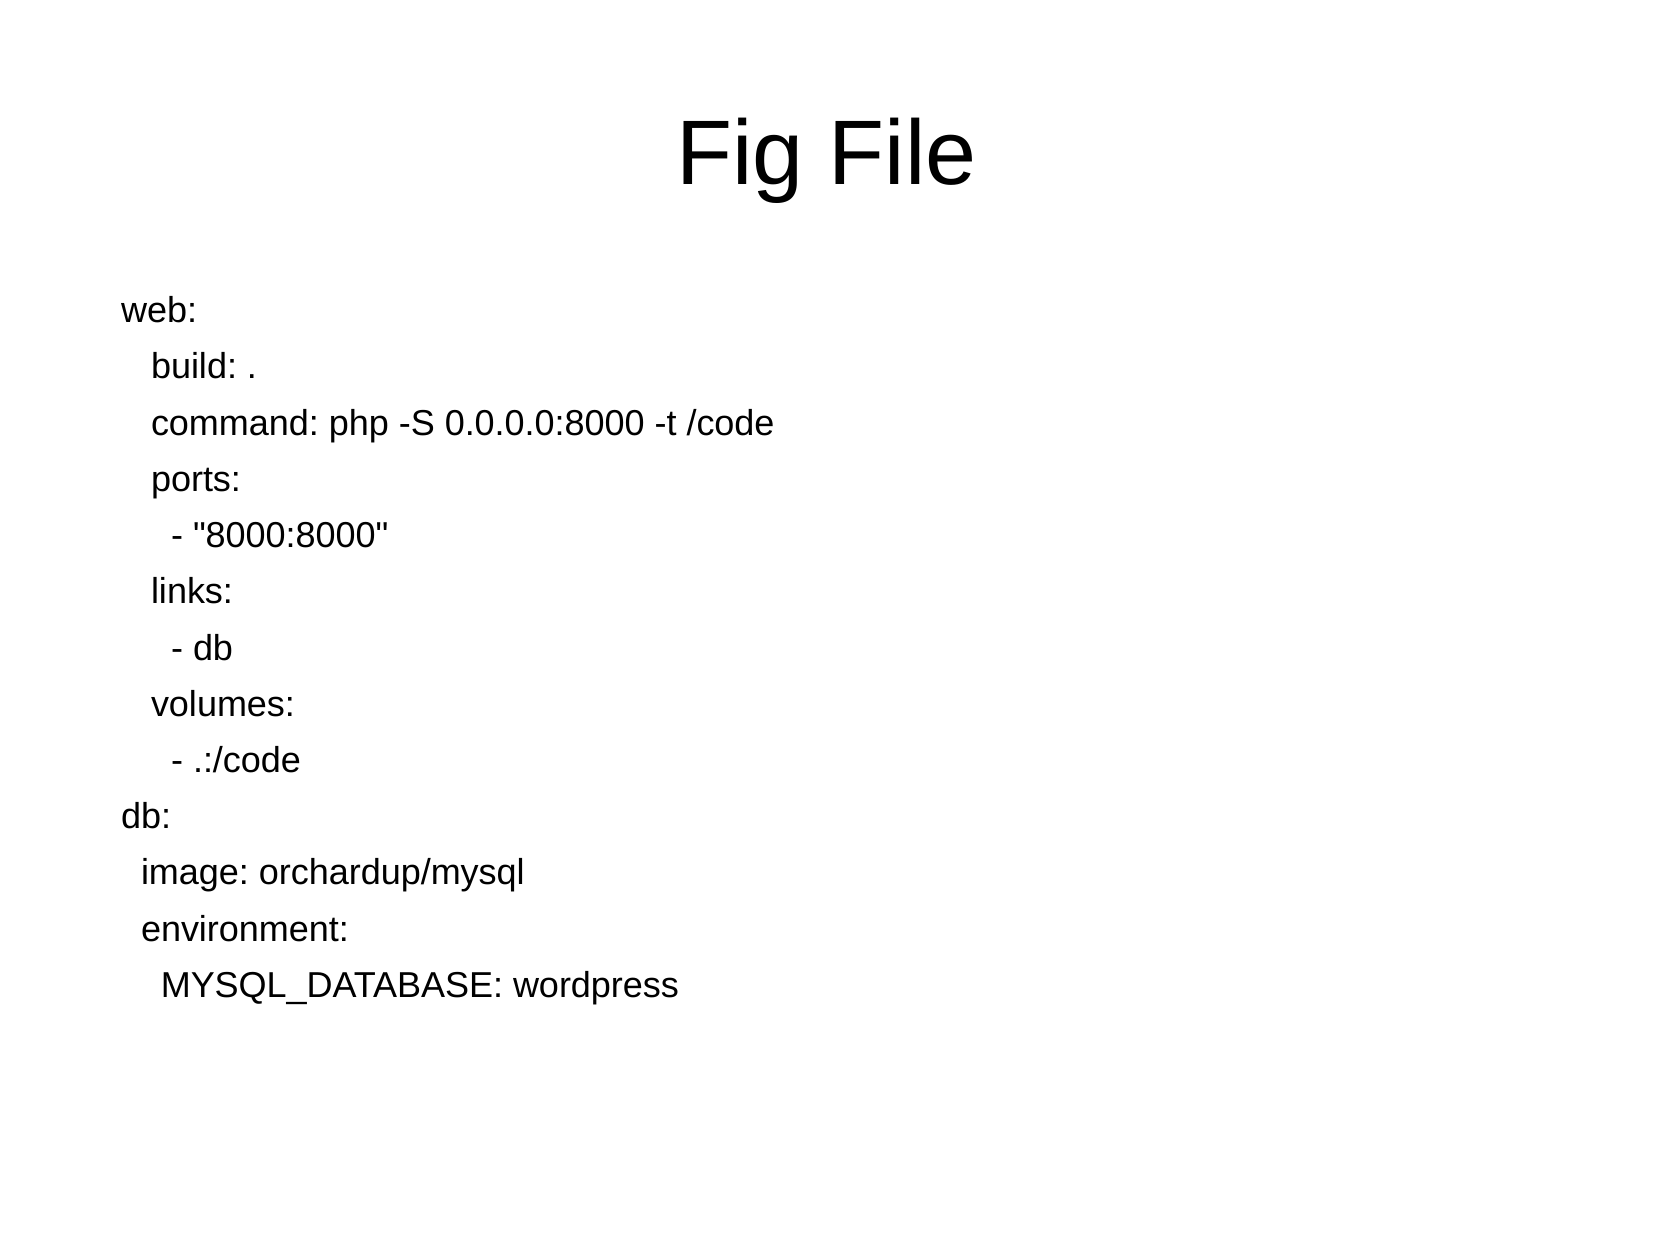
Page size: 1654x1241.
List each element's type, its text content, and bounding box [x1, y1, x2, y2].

title Fig File [82, 49, 1571, 257]
list web: build: . command: php -S 0.0.0.0:8000 -t /code ports: - "8000:8000" links: - db volumes: - .:/code db: image: orchardup/mysql environment: MYSQL_DATABASE: wordpress [82, 290, 1571, 1010]
